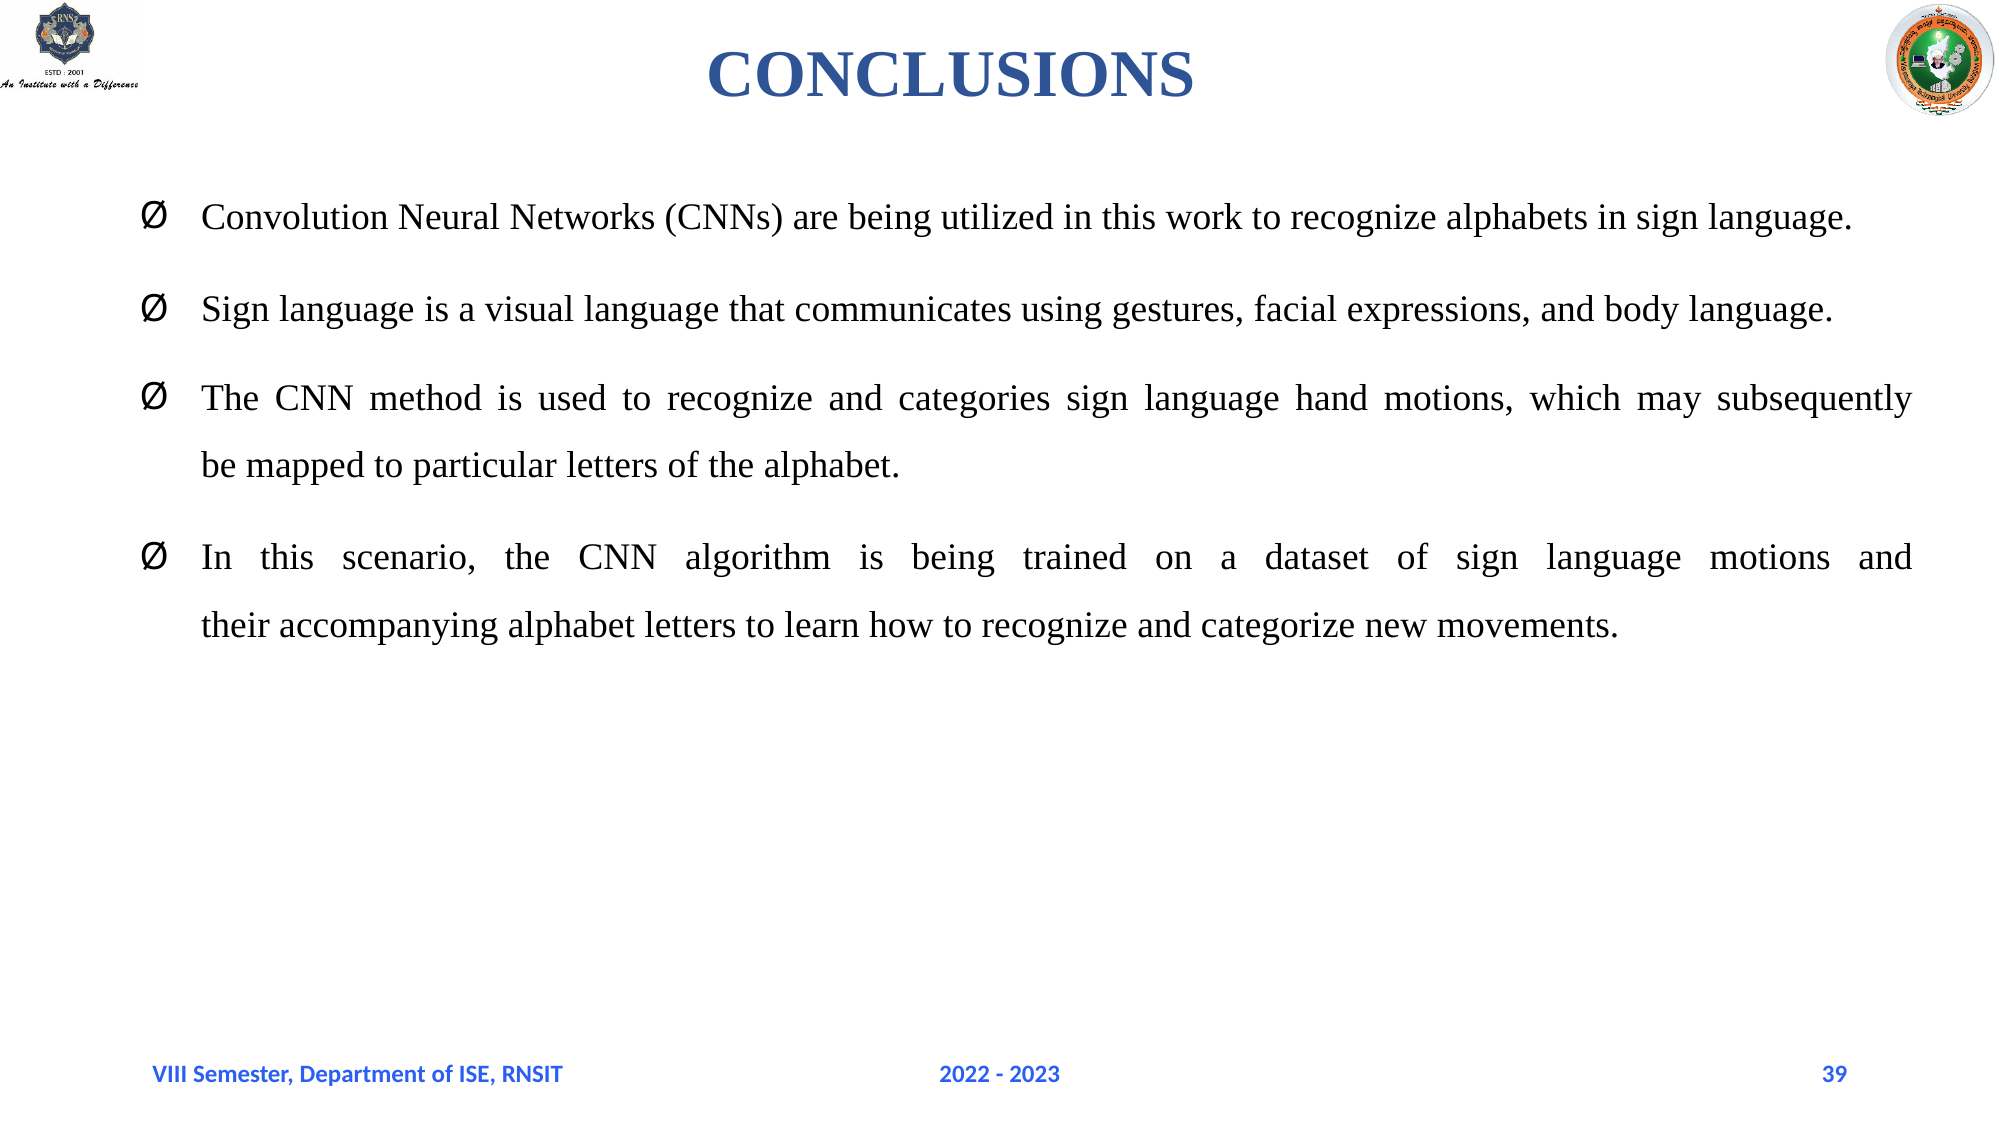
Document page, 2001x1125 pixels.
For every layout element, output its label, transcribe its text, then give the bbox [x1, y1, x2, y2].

picture [0, 0, 138, 90]
slide_number VIII Semester, Department of ISE, RNSIT [137, 1042, 662, 1103]
slide_number <number> [1412, 1042, 1863, 1103]
title CONCLUSIONS [338, 31, 1564, 149]
footer 2022 - 2023 [662, 1042, 1338, 1103]
picture [1882, 2, 1997, 117]
list Convolution Neural Networks (CNNs) are being utilized in this work to recognize alphabets in sign language. Sign language is a visual language that communicates using gestures, facial expressions, and body language. The CNN method is used to recognize and categories sign language hand motions, which may subsequently be mapped to particular letters of the alphabet. In this scenario, the CNN algorithm is being trained on a dataset of sign language motions and their accompanying alphabet letters to learn how to recognize and categorize new movements. [111, 161, 1931, 1030]
